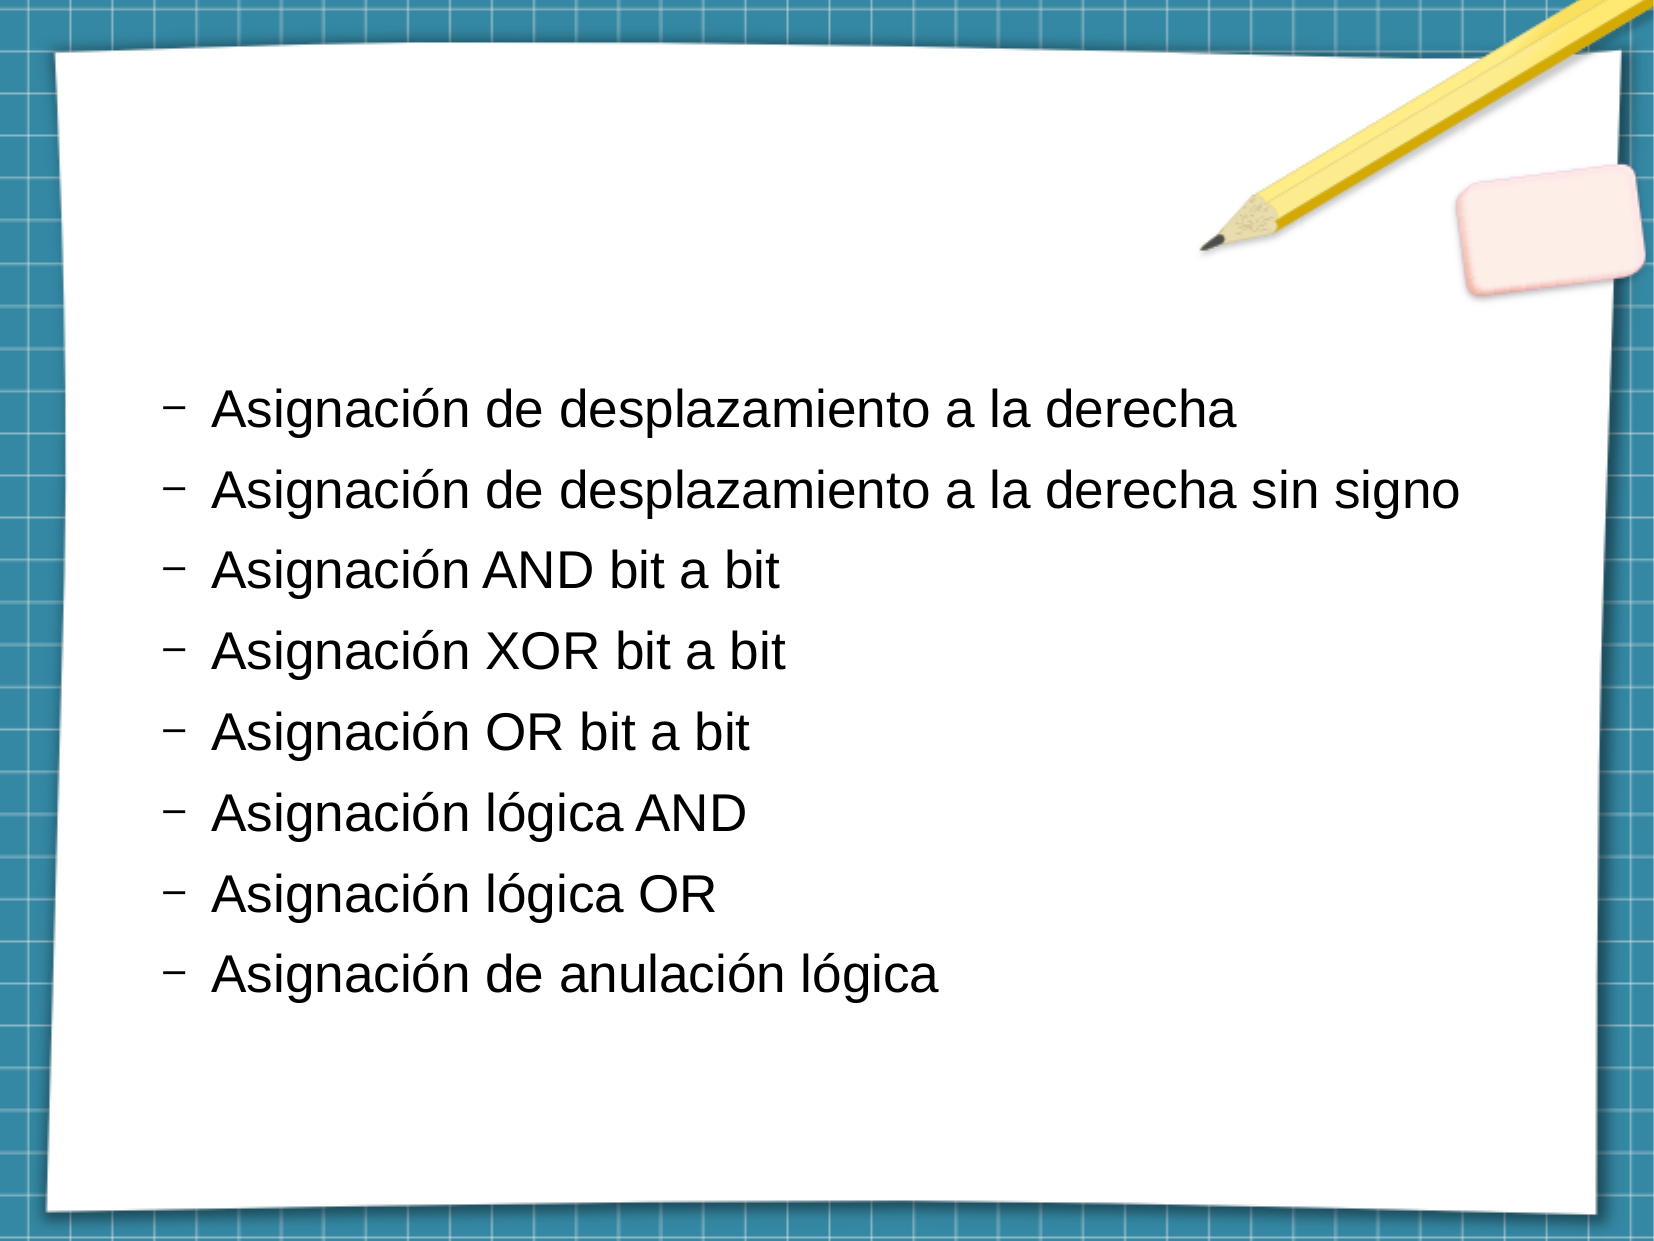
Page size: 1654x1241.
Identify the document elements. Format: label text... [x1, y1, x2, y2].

list Asignación de desplazamiento a la derecha Asignación de desplazamiento a la derecha sin signo Asignación AND bit a bit Asignación XOR bit a bit Asignación OR bit a bit Asignación lógica AND Asignación lógica OR Asignación de anulación lógica [82, 290, 1571, 1010]
picture [0, 0, 1654, 1241]
